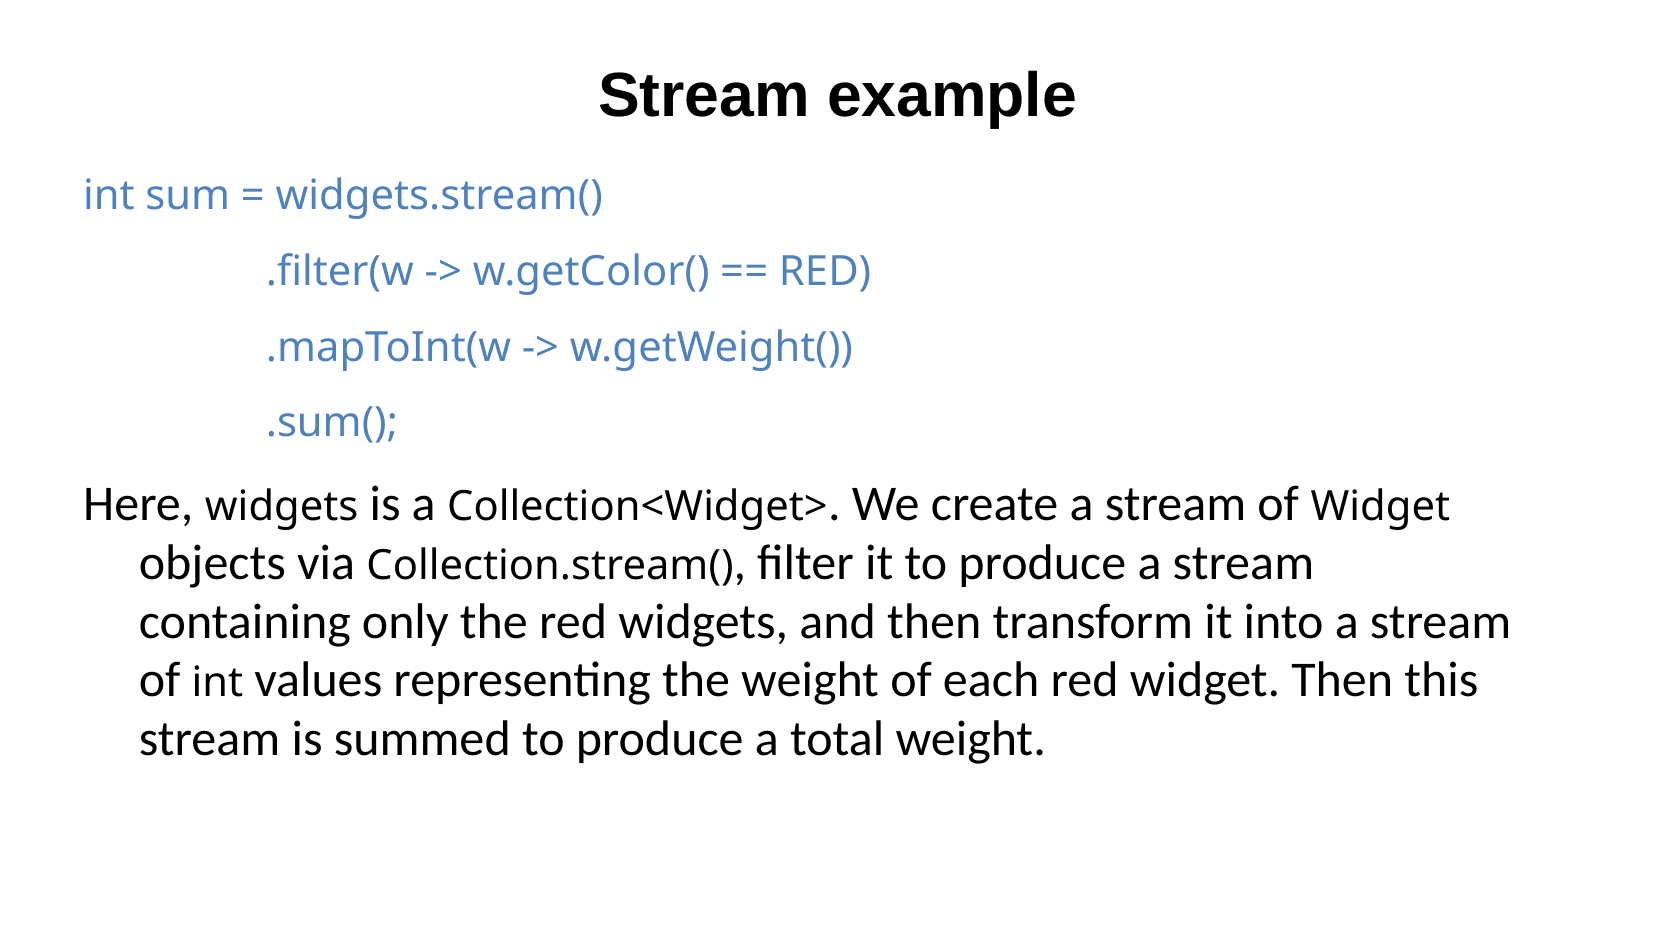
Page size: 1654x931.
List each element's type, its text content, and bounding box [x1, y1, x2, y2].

list int sum = widgets.stream() .filter(w -> w.getColor() == RED) .mapToInt(w -> w.getWeight()) .sum(); Here, widgets is a Collection<Widget>. We create a stream of Widget objects via Collection.stream(), filter it to produce a stream containing only the red widgets, and then transform it into a stream of int values representing the weight of each red widget. Then this stream is summed to produce a total weight. [82, 168, 1538, 889]
title Stream example [82, 36, 1571, 146]
